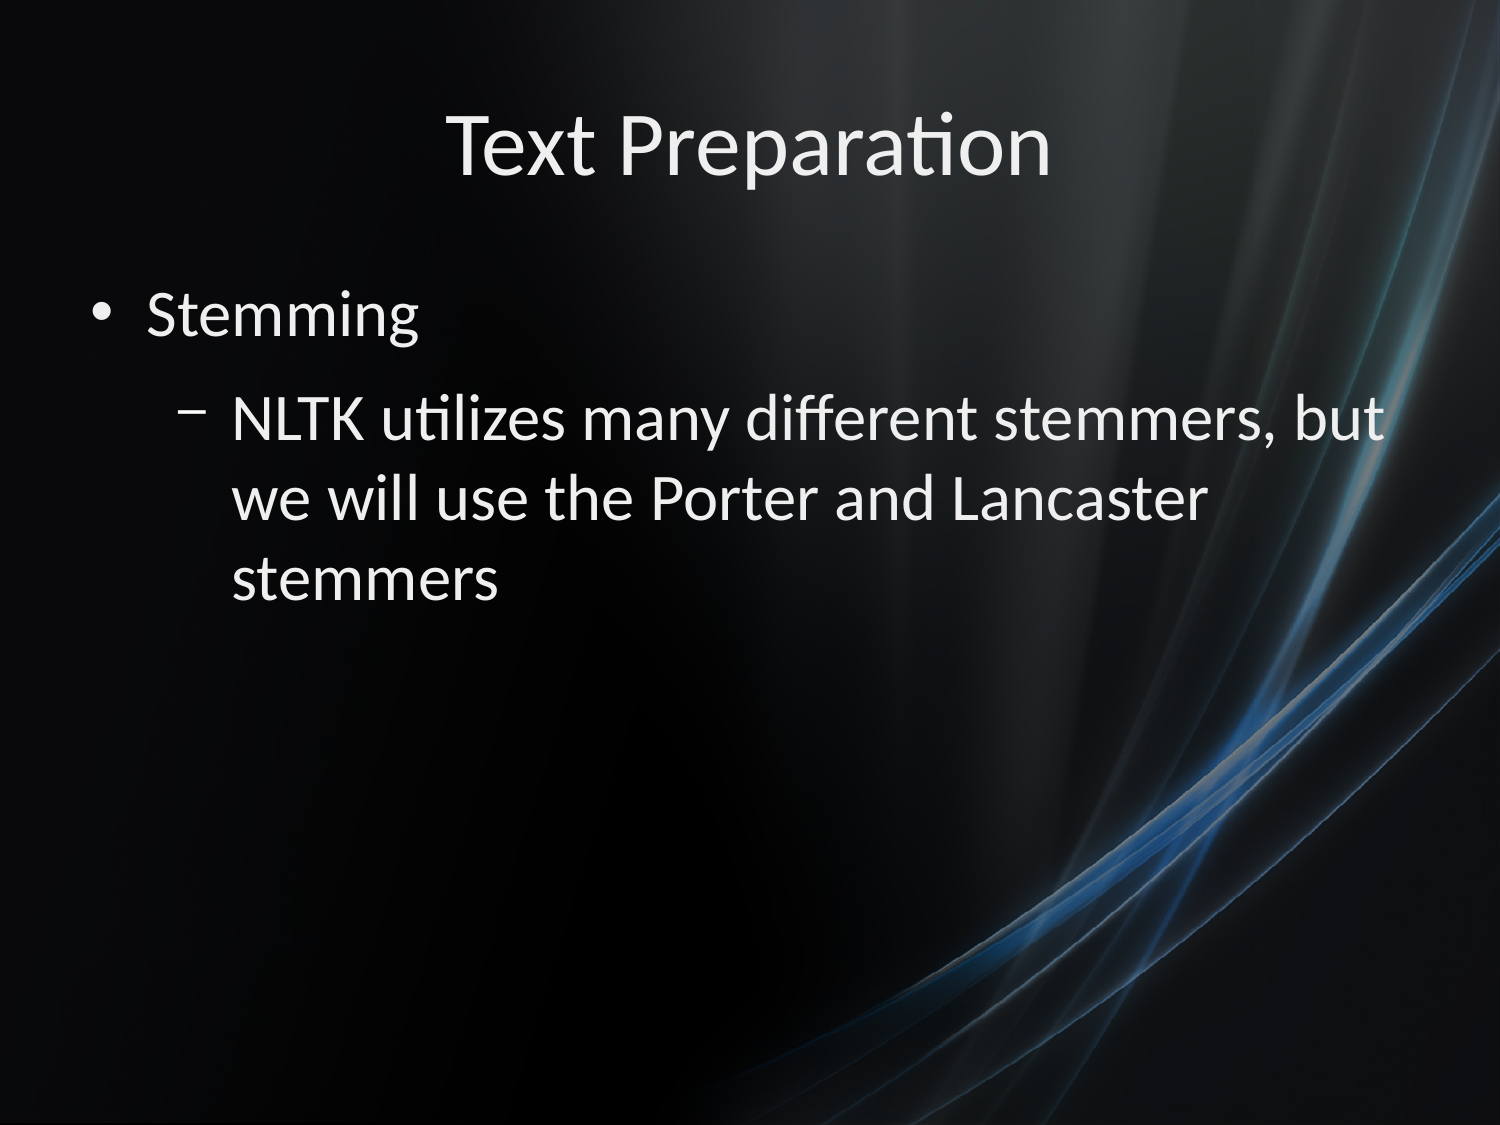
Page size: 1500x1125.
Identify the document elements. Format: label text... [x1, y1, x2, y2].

title Text Preparation [75, 45, 1425, 233]
text_box [0, 0, 1500, 1125]
list Stemming NLTK utilizes many different stemmers, but we will use the Porter and Lancaster stemmers [75, 262, 1425, 1005]
